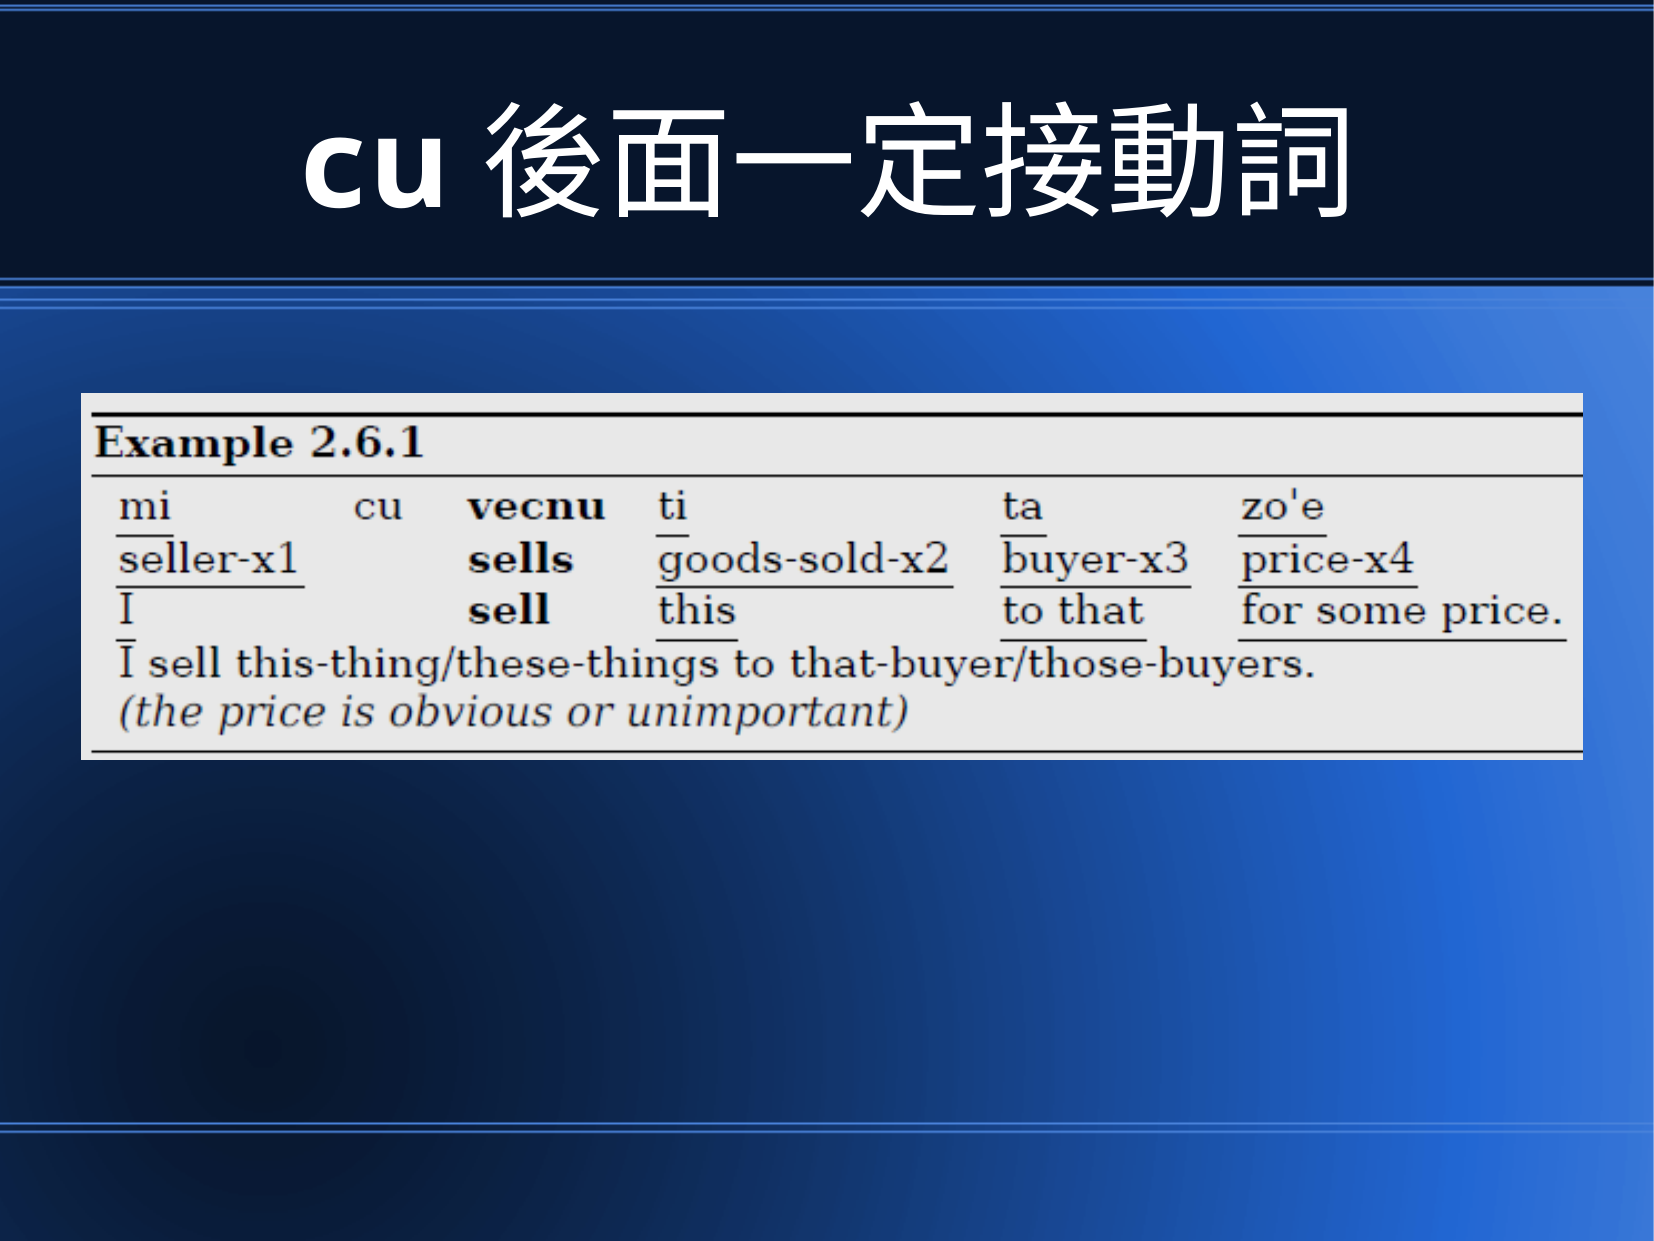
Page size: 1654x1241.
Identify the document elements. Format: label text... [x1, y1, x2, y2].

title cu後面一定接動詞 [82, 49, 1571, 257]
picture [0, 0, 1654, 1241]
